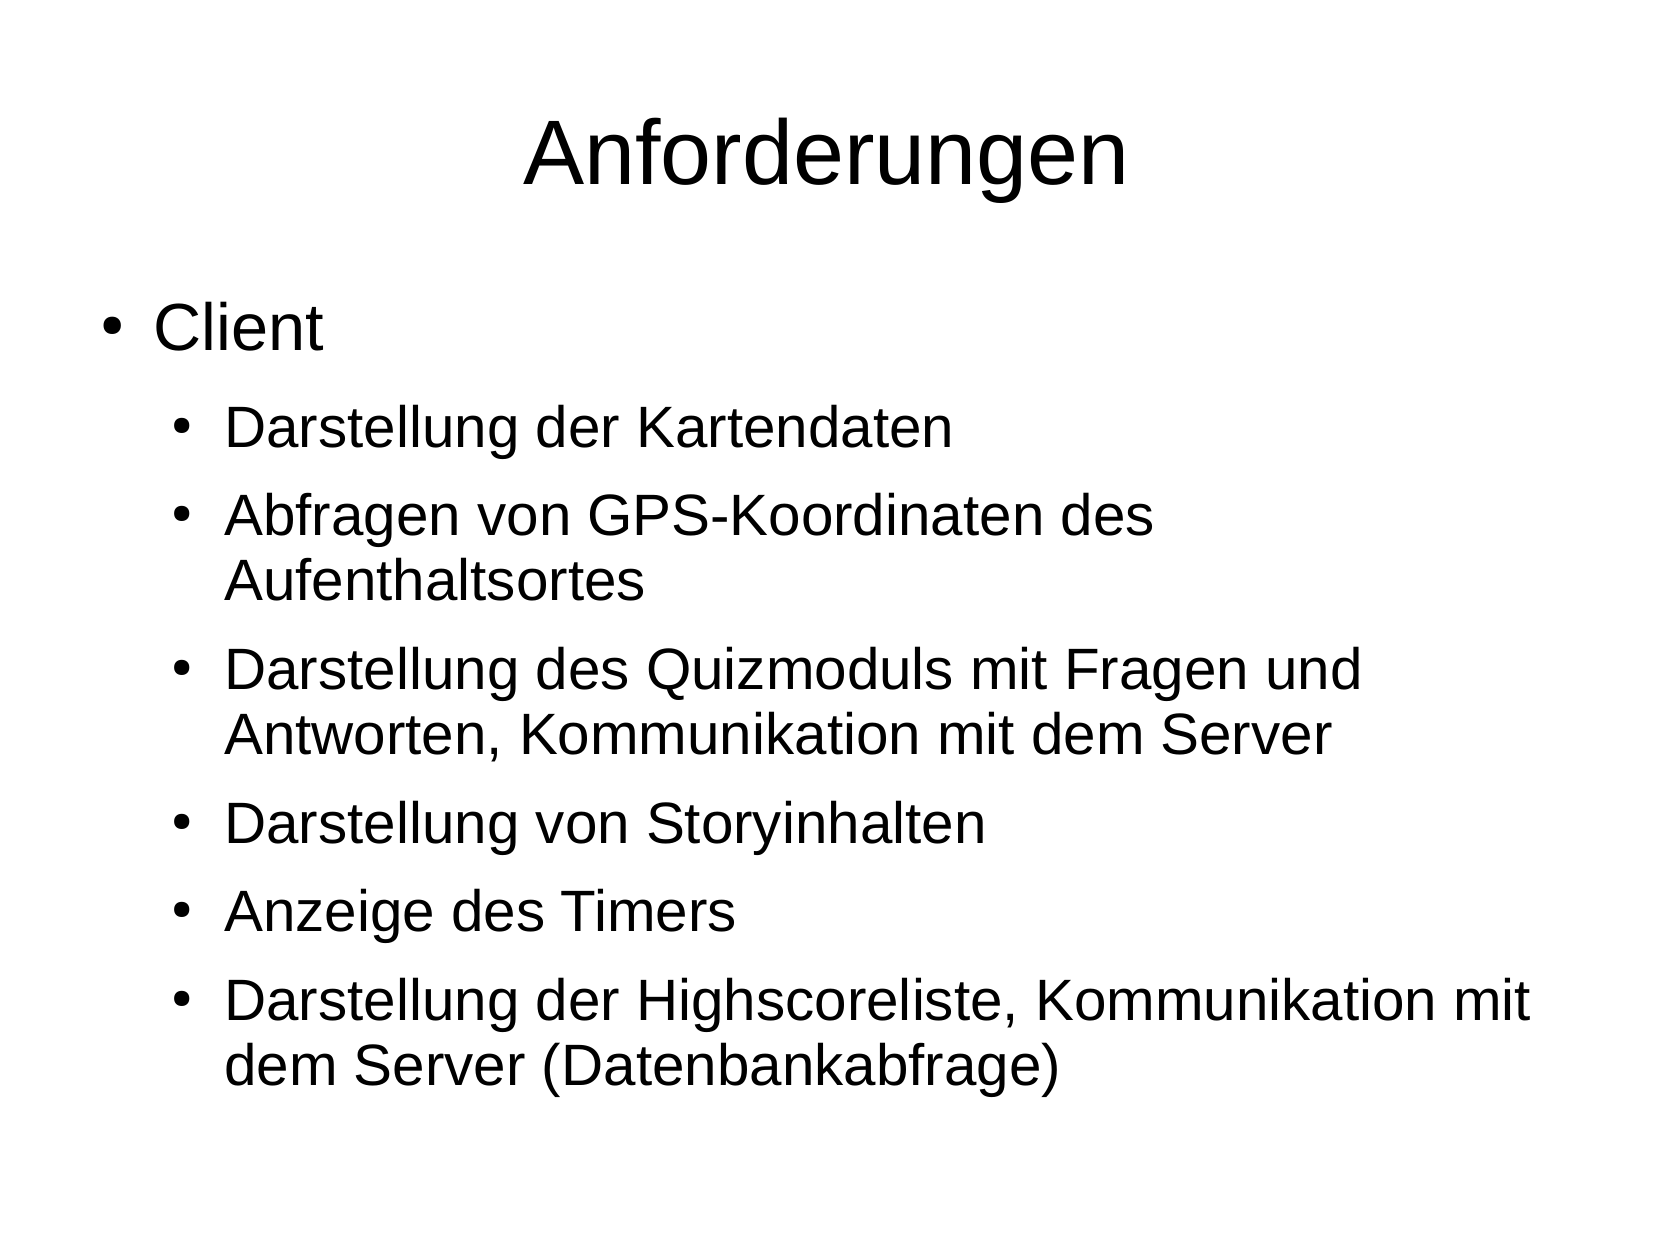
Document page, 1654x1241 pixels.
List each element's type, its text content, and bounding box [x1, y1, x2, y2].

list Client Darstellung der Kartendaten Abfragen von GPS-Koordinaten des Aufenthaltsortes Darstellung des Quizmoduls mit Fragen und Antworten, Kommunikation mit dem Server Darstellung von Storyinhalten Anzeige des Timers Darstellung der Highscoreliste, Kommunikation mit dem Server (Datenbankabfrage) [82, 290, 1571, 1184]
title Anforderungen [82, 49, 1571, 257]
